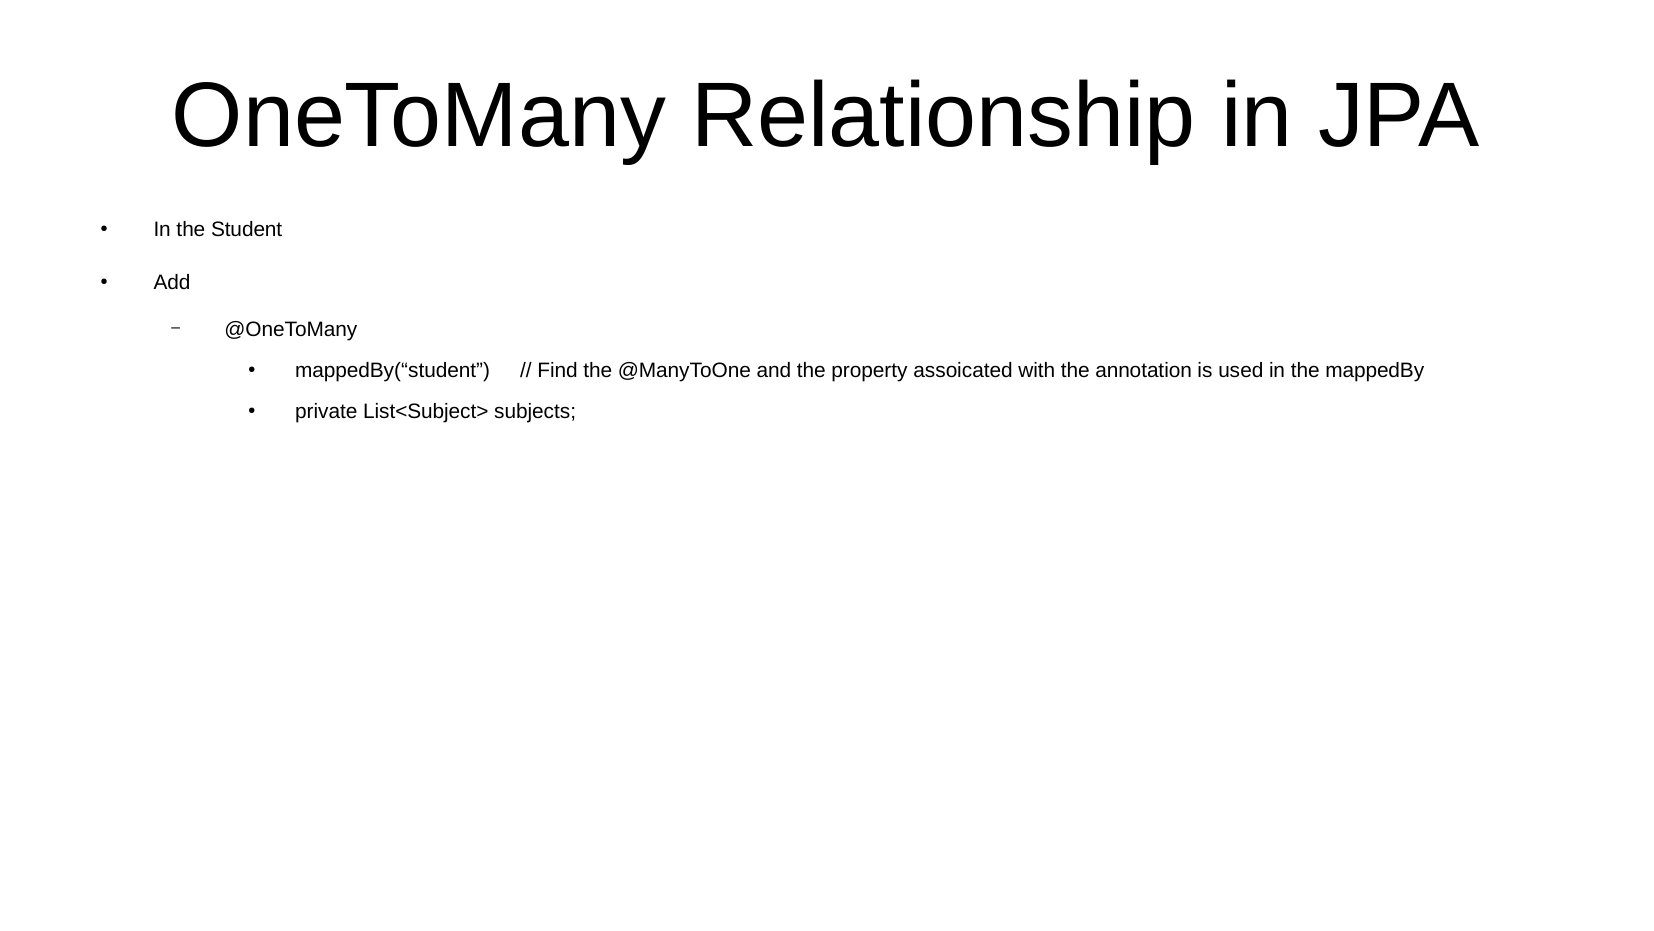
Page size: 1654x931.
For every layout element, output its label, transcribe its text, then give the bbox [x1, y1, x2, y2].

title OneToMany Relationship in JPA [82, 37, 1571, 193]
list In the Student Add @OneToMany mappedBy(“student”) // Find the @ManyToOne and the property assoicated with the annotation is used in the mappedBy private List<Subject> subjects; [82, 217, 1636, 916]
